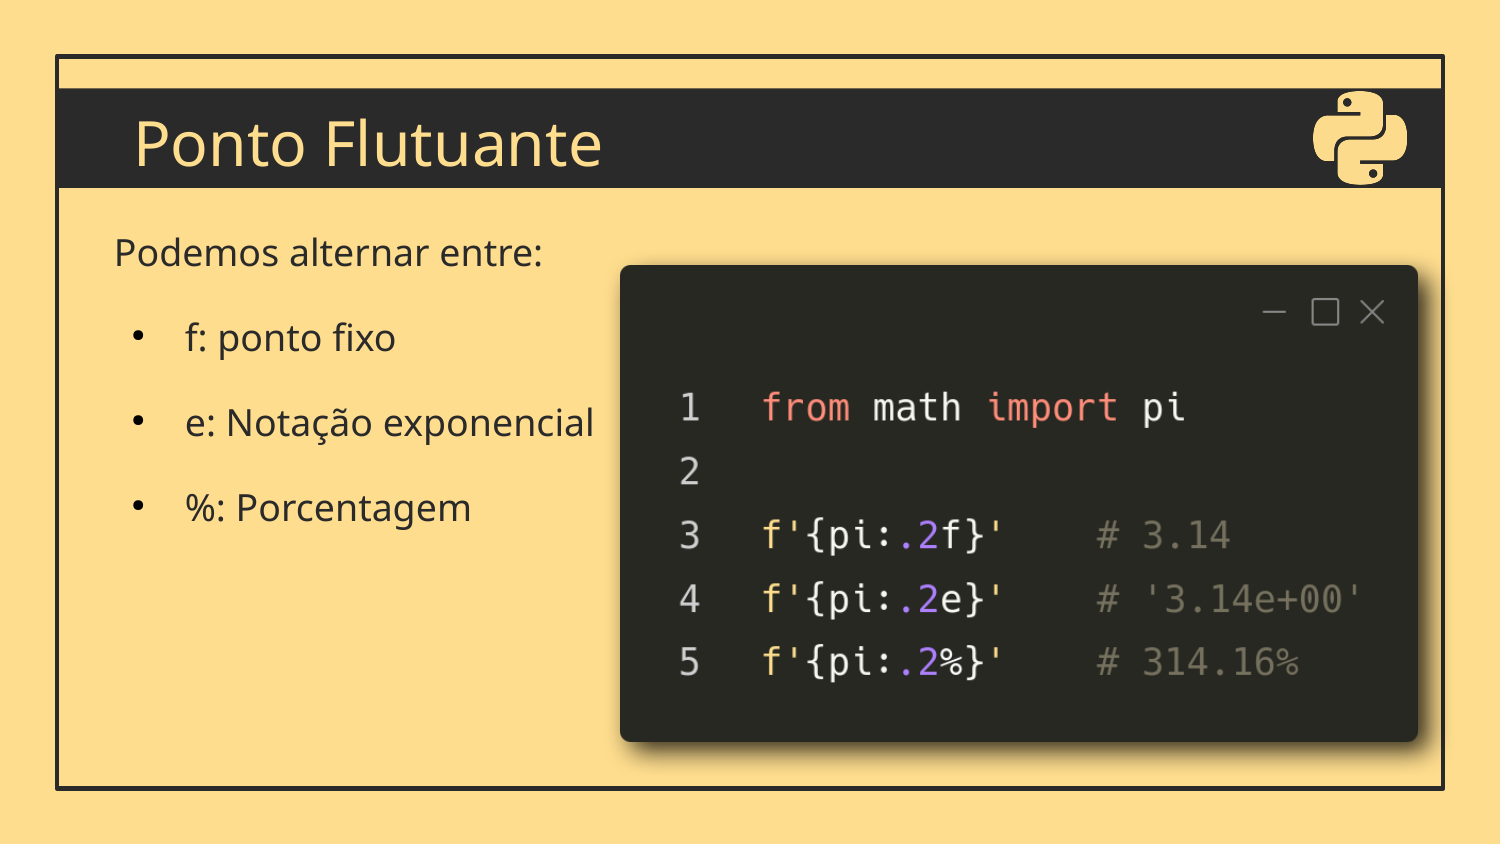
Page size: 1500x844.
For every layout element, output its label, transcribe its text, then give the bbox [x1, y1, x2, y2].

title Ponto Flutuante [118, 88, 1142, 188]
picture [1313, 91, 1407, 185]
picture [620, 265, 1418, 742]
list Podemos alternar entre: f: ponto fixo e: Notação exponencial %: Porcentagem [98, 207, 1354, 730]
